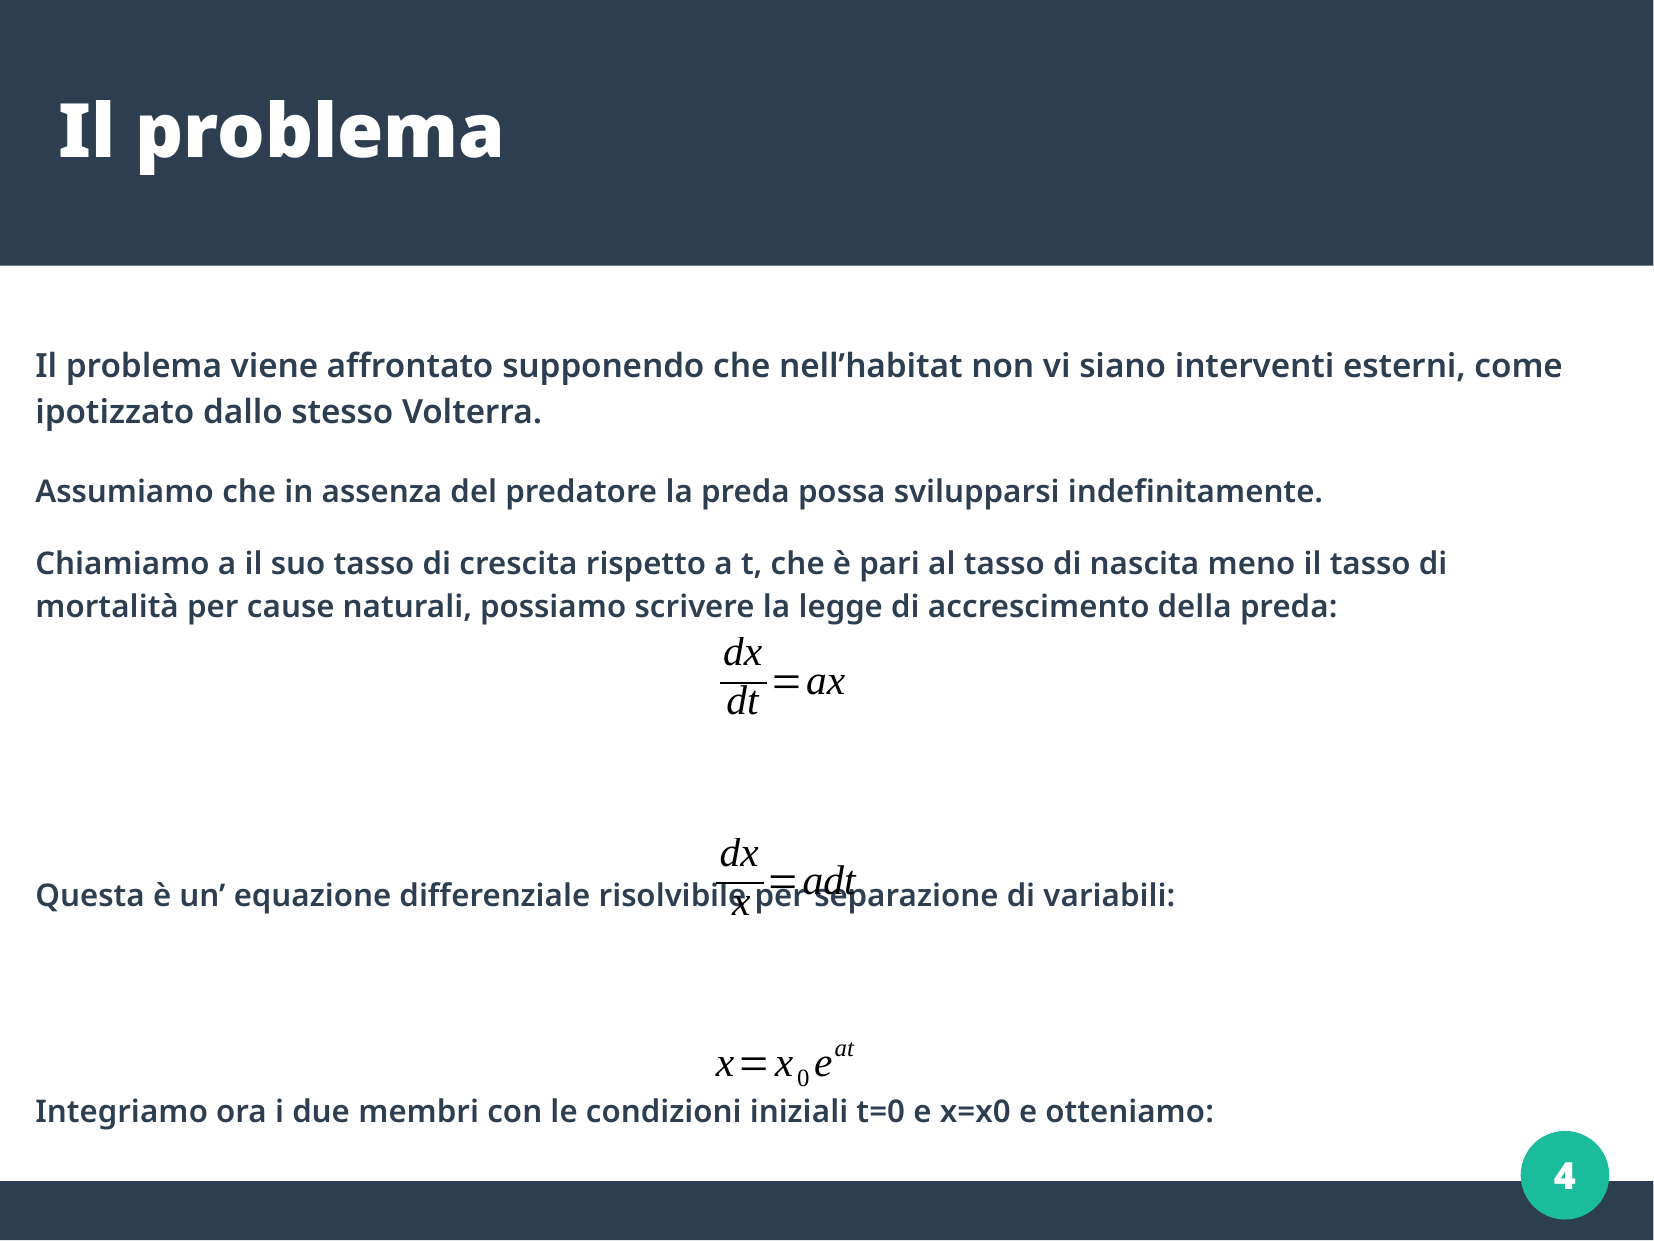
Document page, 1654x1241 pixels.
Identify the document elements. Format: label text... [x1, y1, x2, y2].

chart [712, 637, 855, 728]
chart [708, 838, 865, 928]
chart [706, 1039, 863, 1094]
title Il problema [59, 49, 1595, 207]
list Il problema viene affrontato supponendo che nell’habitat non vi siano interventi esterni, come ipotizzato dallo stesso Volterra. Assumiamo che in assenza del predatore la preda possa svilupparsi indefinitamente. Chiamiamo a il suo tasso di crescita rispetto a t, che è pari al tasso di nascita meno il tasso di mortalità per cause naturali, possiamo scrivere la legge di accrescimento della preda: Questa è un’ equazione differenziale risolvibile per separazione di variabili: Integriamo ora i due membri con le condizioni iniziali t=0 e x=x0 e otteniamo: [35, 342, 1571, 1170]
